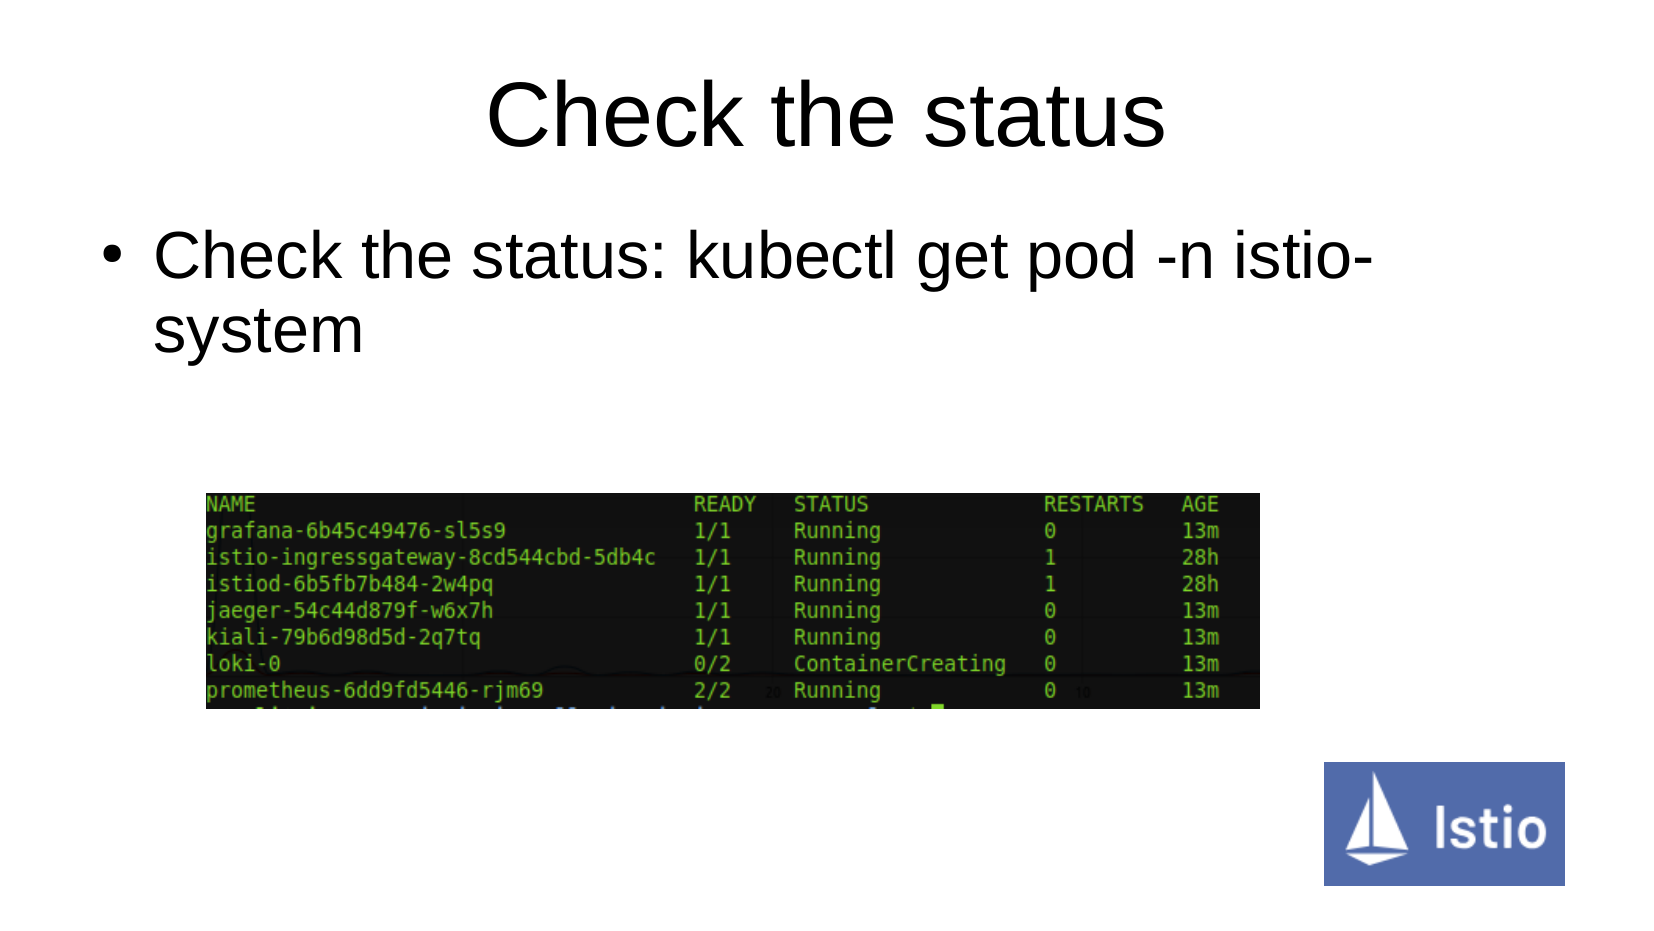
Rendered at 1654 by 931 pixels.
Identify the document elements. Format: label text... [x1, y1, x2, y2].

picture [206, 493, 1260, 709]
list Check the status: kubectl get pod -n istio-system [82, 217, 1571, 758]
picture [1324, 762, 1565, 886]
title Check the status [82, 37, 1571, 193]
